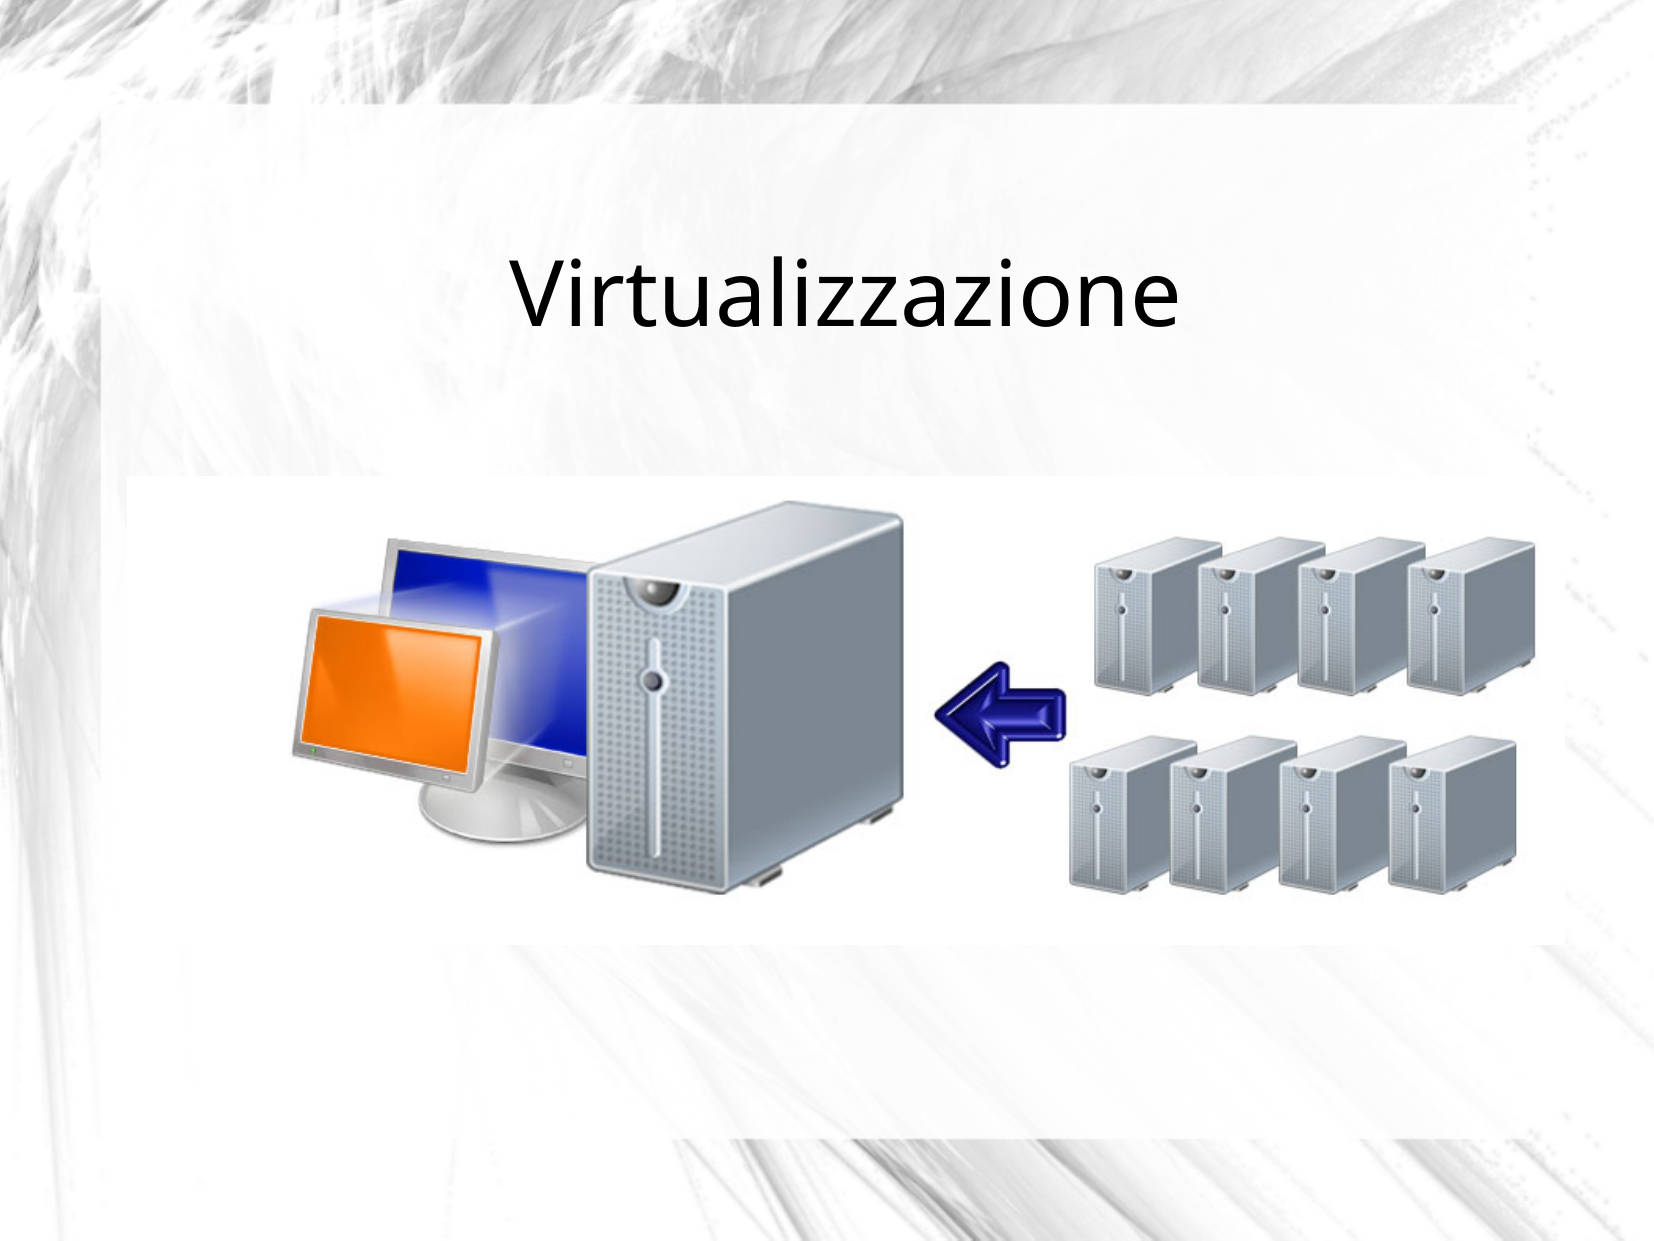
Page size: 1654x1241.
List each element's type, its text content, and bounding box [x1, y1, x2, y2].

picture [0, 0, 1654, 1241]
title Virtualizzazione [152, 206, 1541, 375]
